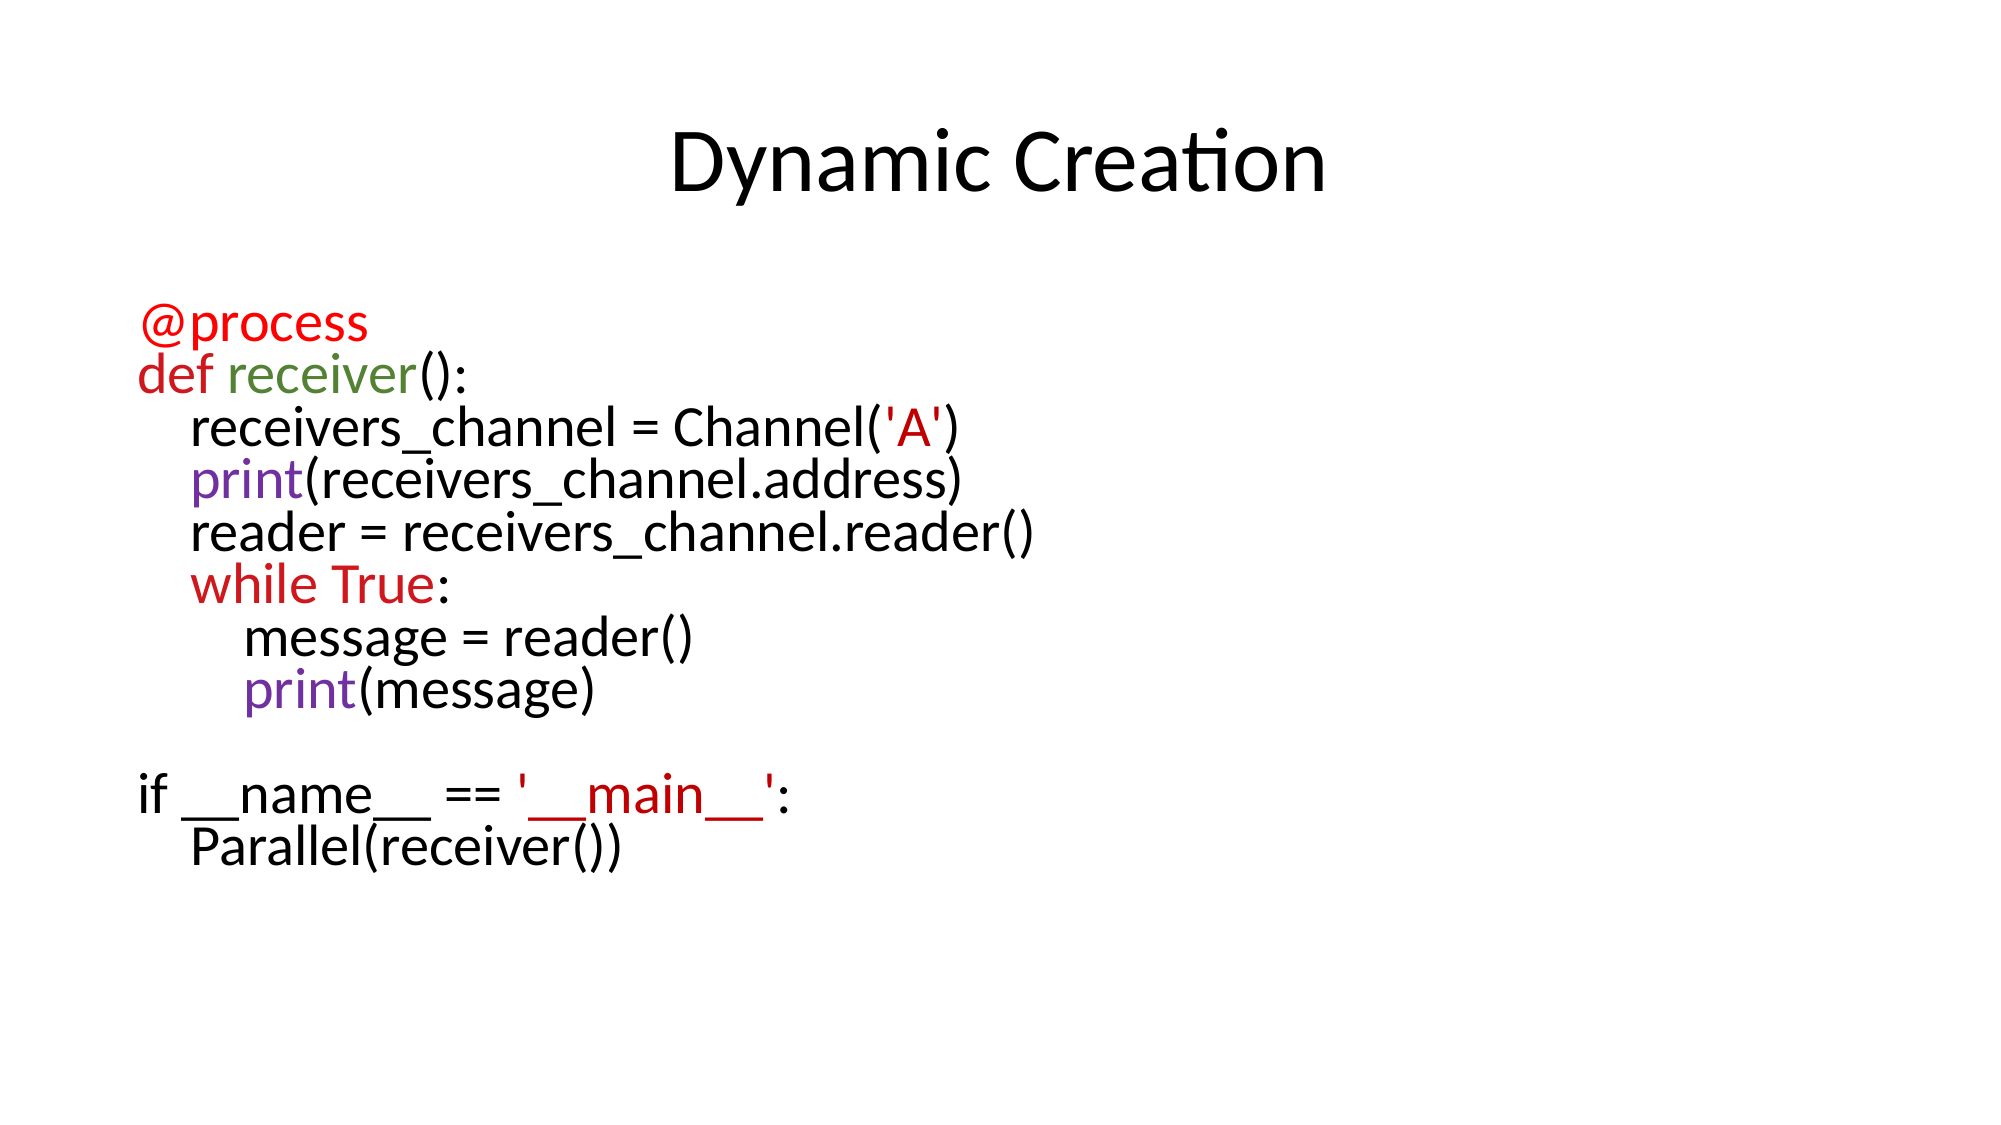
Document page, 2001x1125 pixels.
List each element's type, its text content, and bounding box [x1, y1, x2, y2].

title Dynamic Creation [137, 59, 1863, 278]
list @process def receiver(): receivers_channel = Channel('A') print(receivers_channel.address) reader = receivers_channel.reader() while True: message = reader() print(message) if __name__ == '__main__': Parallel(receiver()) [137, 299, 1863, 1014]
